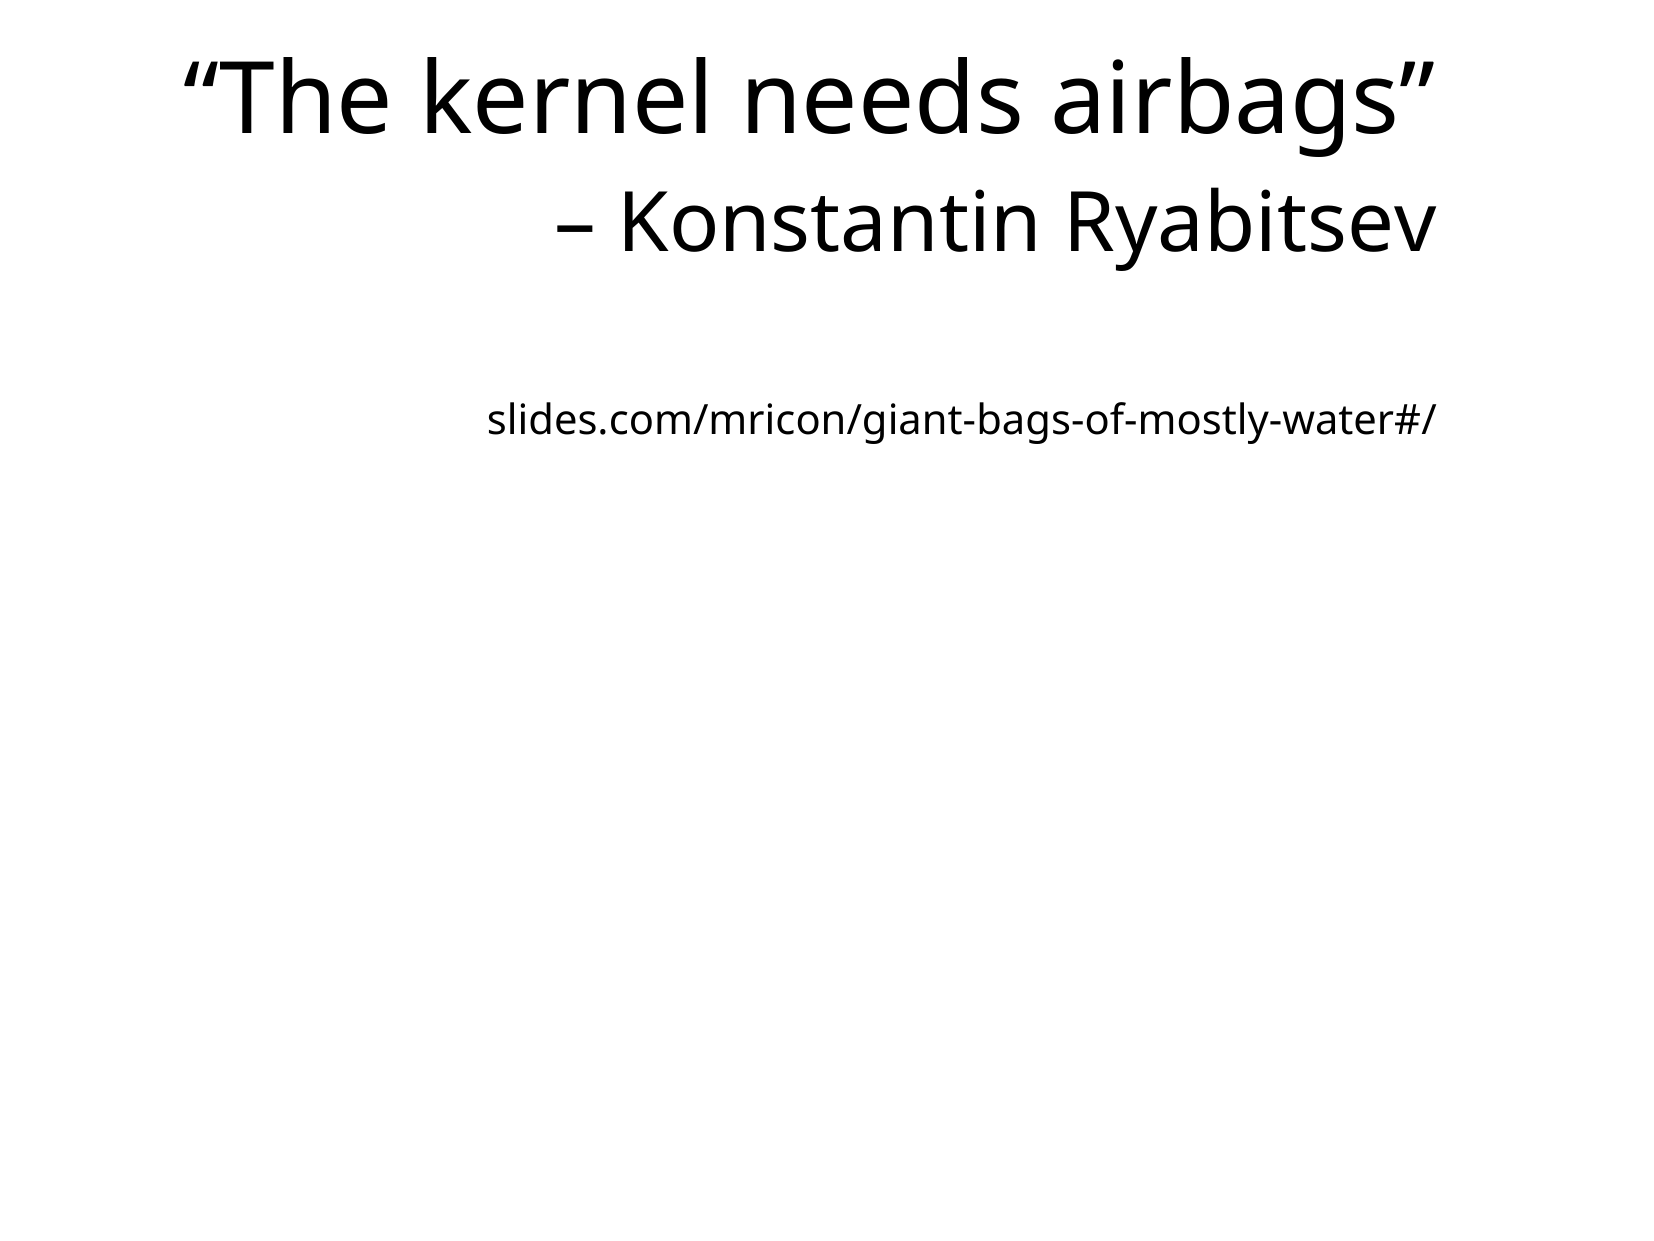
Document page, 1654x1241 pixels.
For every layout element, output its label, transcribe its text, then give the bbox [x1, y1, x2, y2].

text_box “The kernel needs airbags” – Konstantin Ryabitsev slides.com/mricon/giant-bags-of-mostly-water#/ [169, 18, 1485, 932]
